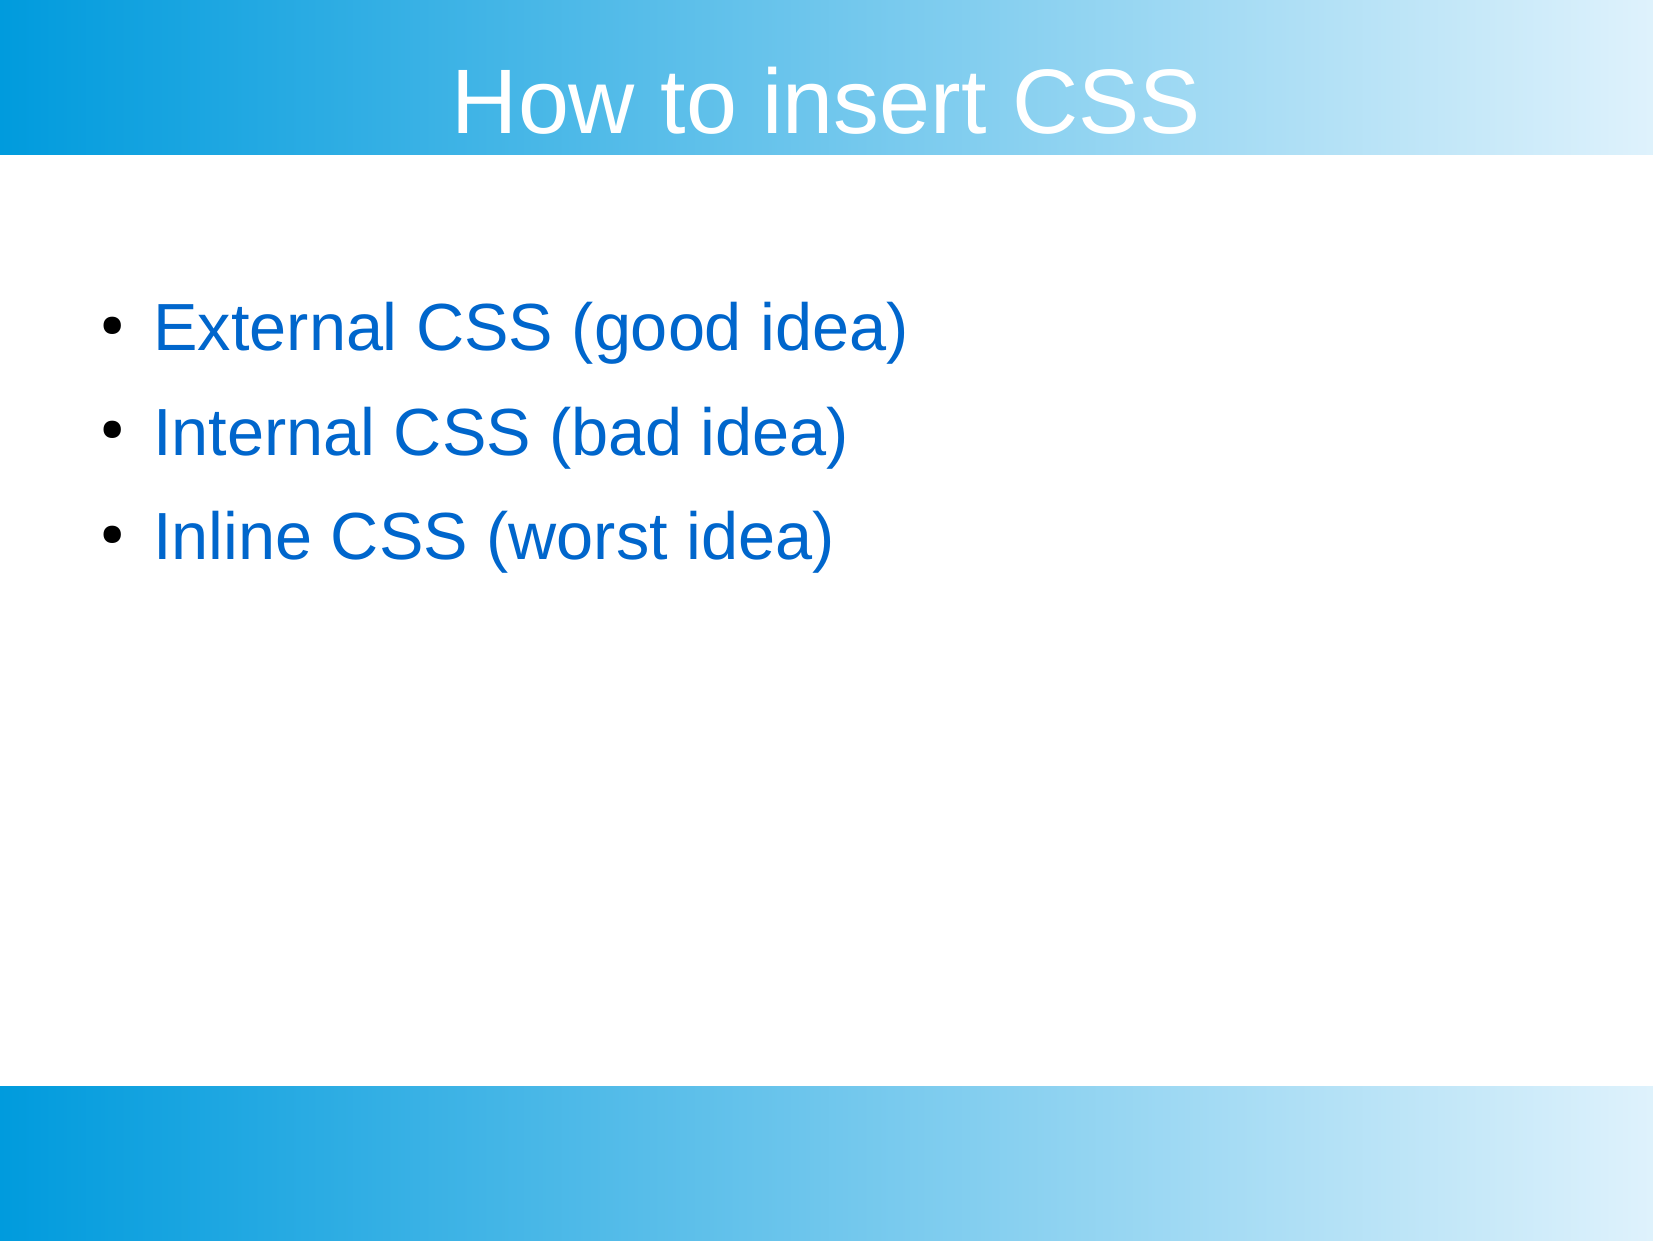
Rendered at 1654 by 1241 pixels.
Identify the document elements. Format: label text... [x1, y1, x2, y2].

list External CSS (good idea) Internal CSS (bad idea) Inline CSS (worst idea) [82, 290, 1571, 1010]
title How to insert CSS [82, 49, 1571, 155]
